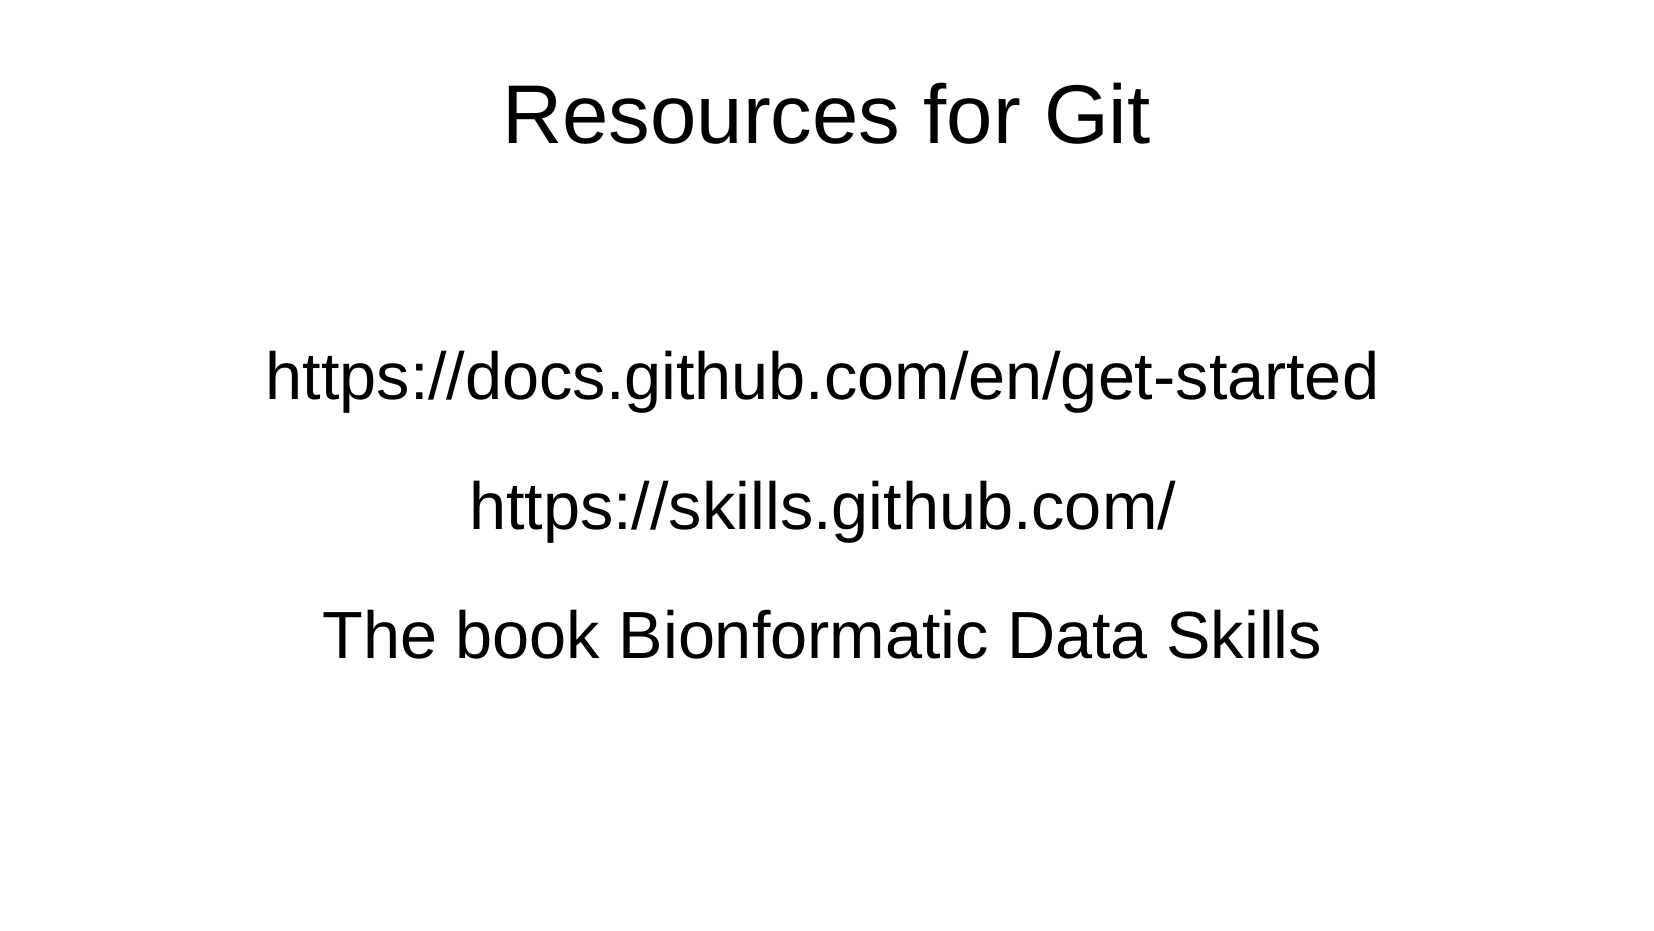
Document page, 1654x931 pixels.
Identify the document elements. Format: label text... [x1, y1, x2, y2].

text_box https://docs.github.com/en/get-started https://skills.github.com/ The book Bionformatic Data Skills [75, 217, 1571, 758]
title Resources for Git [82, 37, 1571, 193]
